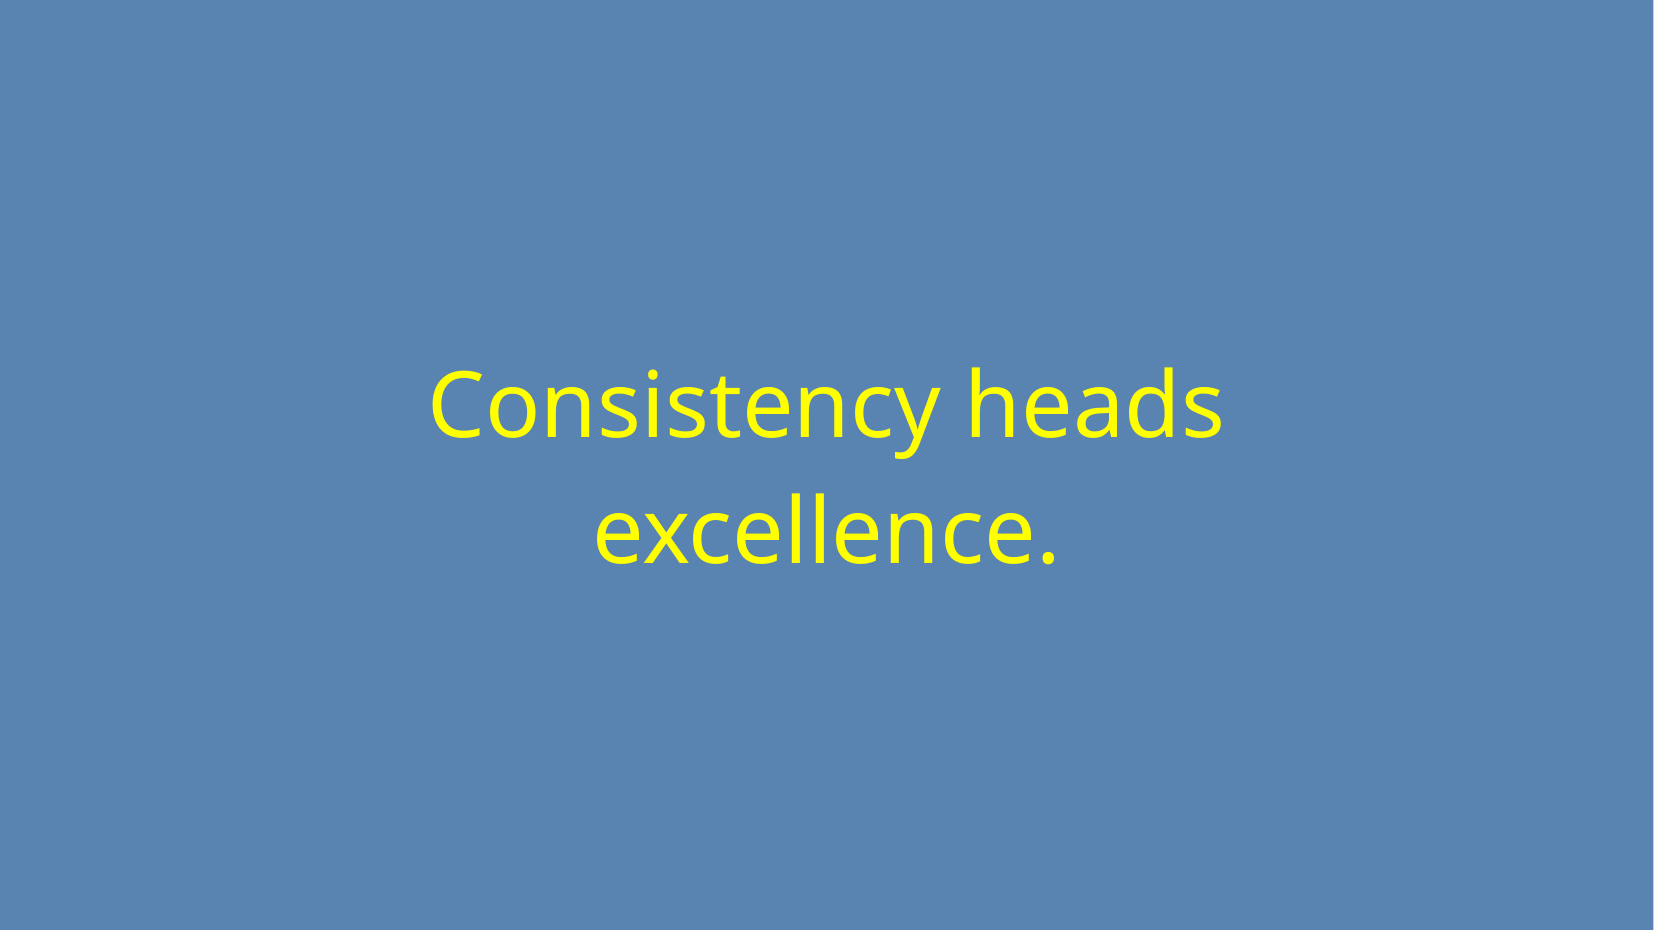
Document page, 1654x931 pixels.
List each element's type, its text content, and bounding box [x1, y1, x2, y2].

text_box Consistency heads excellence. [236, 0, 1418, 931]
